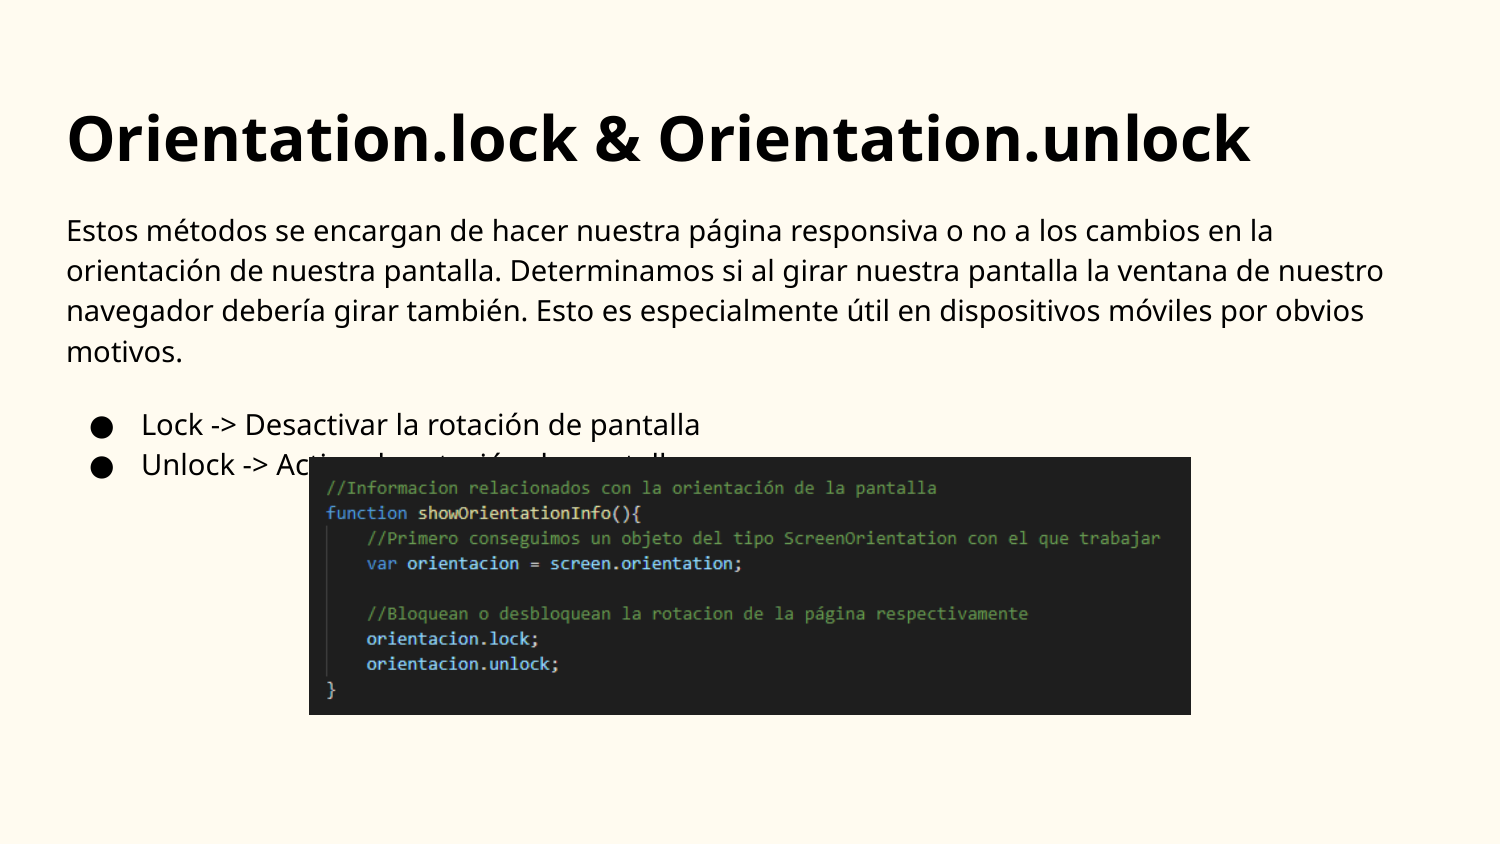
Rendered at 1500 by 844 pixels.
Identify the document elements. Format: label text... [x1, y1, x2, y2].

list Estos métodos se encargan de hacer nuestra página responsiva o no a los cambios en la orientación de nuestra pantalla. Determinamos si al girar nuestra pantalla la ventana de nuestro navegador debería girar también. Esto es especialmente útil en dispositivos móviles por obvios motivos. Lock -> Desactivar la rotación de pantalla Unlock -> Activar la rotación de pantalla [51, 192, 1434, 391]
picture [309, 457, 1191, 715]
title Orientation.lock & Orientation.unlock [51, 72, 1449, 174]
